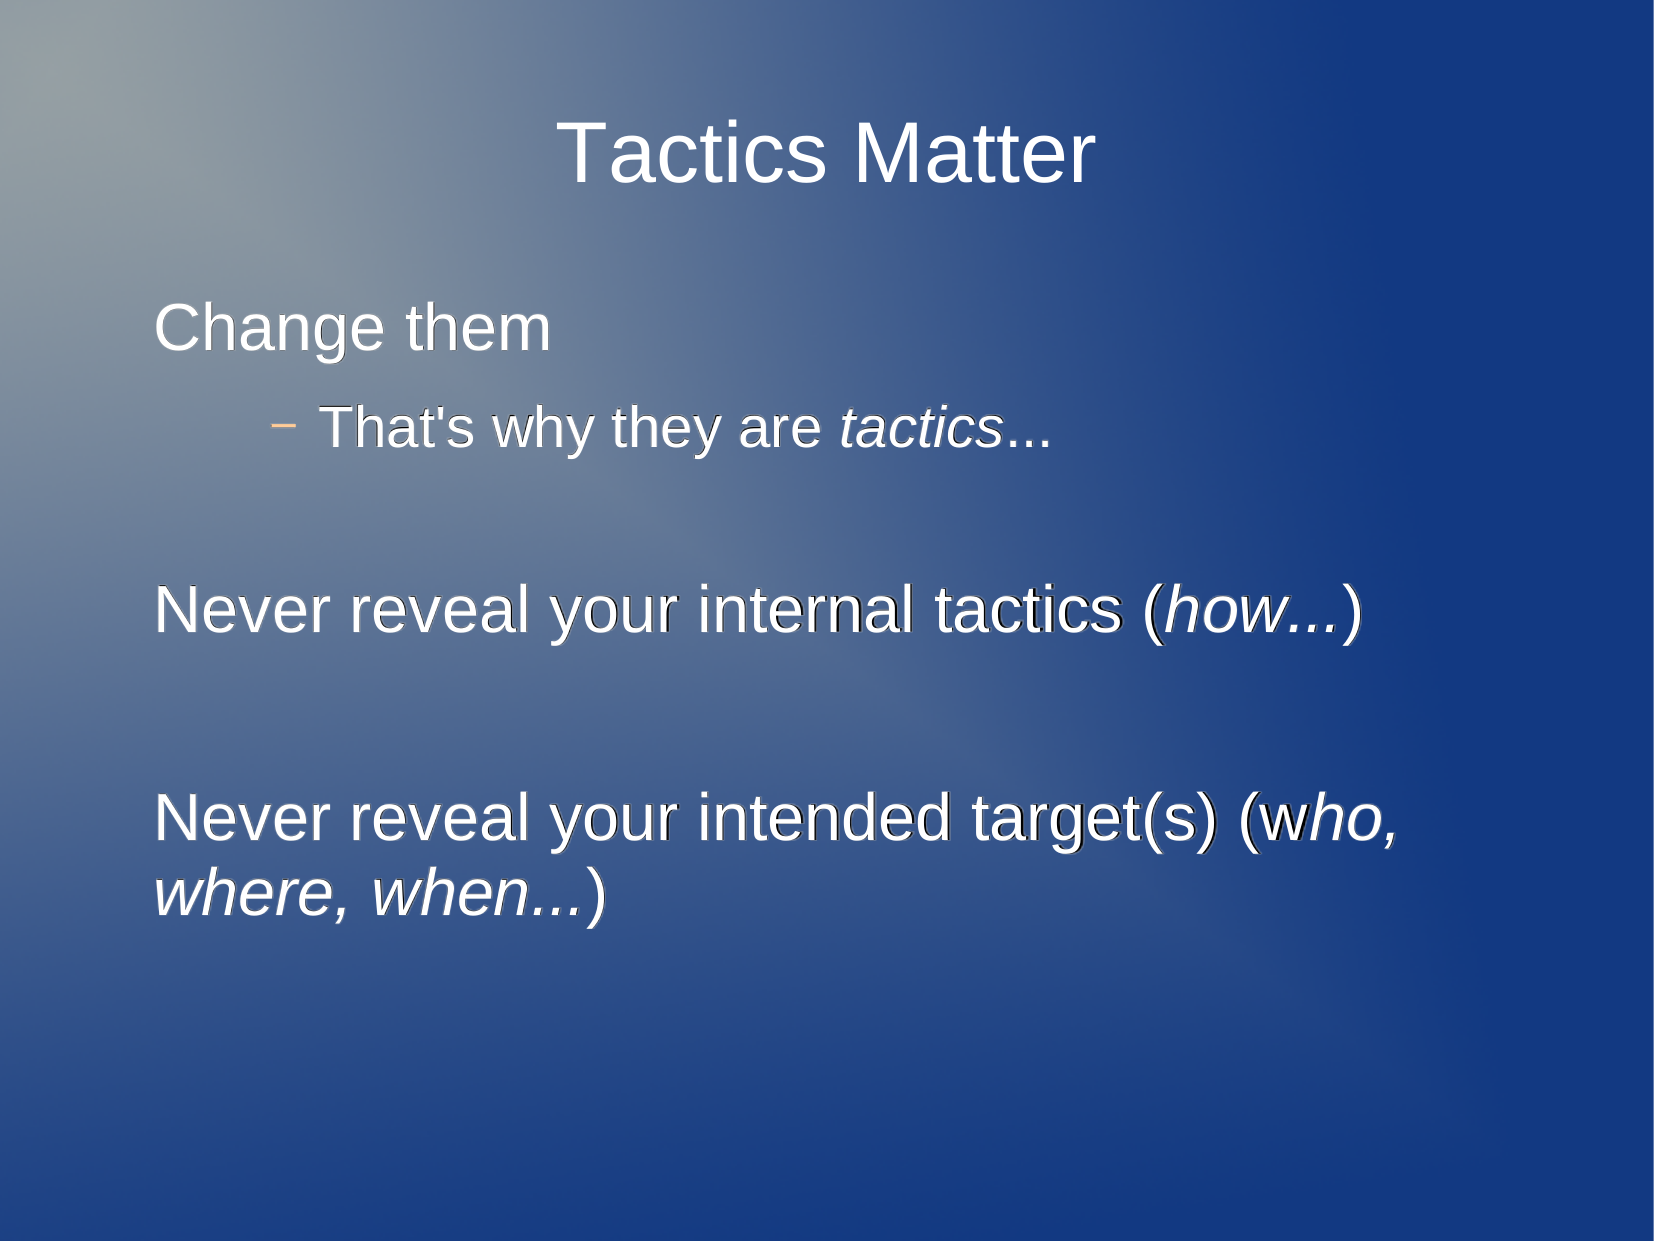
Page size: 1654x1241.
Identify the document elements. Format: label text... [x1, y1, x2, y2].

list Change them That's why they are tactics... Never reveal your internal tactics (how...) Never reveal your intended target(s) (who, where, when...) [82, 290, 1546, 1081]
title Tactics Matter [82, 49, 1571, 257]
picture [0, 0, 1654, 1241]
